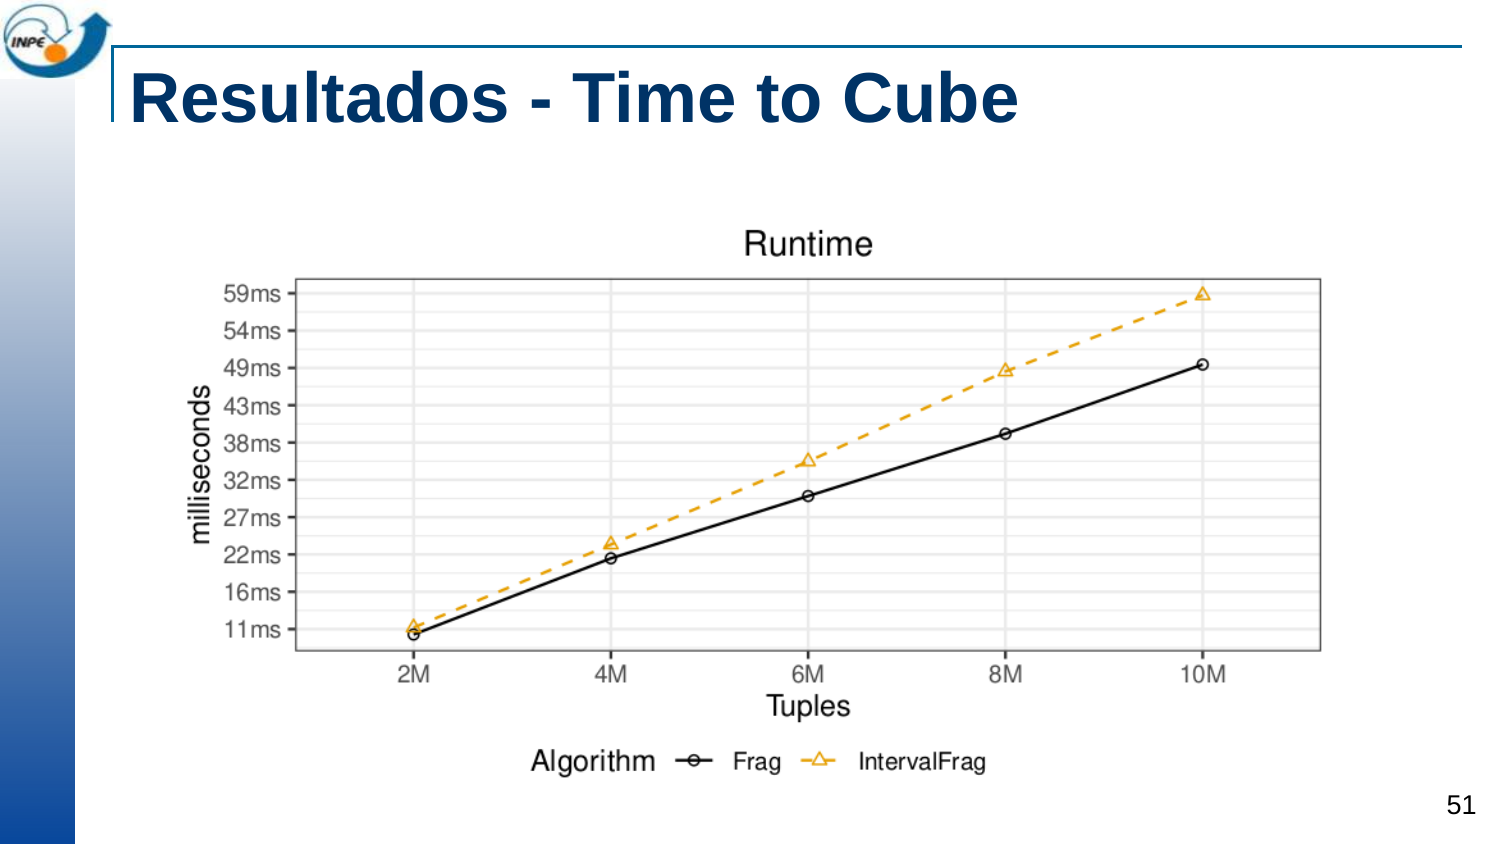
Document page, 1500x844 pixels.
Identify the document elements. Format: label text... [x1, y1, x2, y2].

title Resultados - Time to Cube [112, 46, 1450, 141]
slide_number <number> [1403, 779, 1494, 844]
picture [0, 0, 113, 79]
picture [153, 216, 1347, 780]
